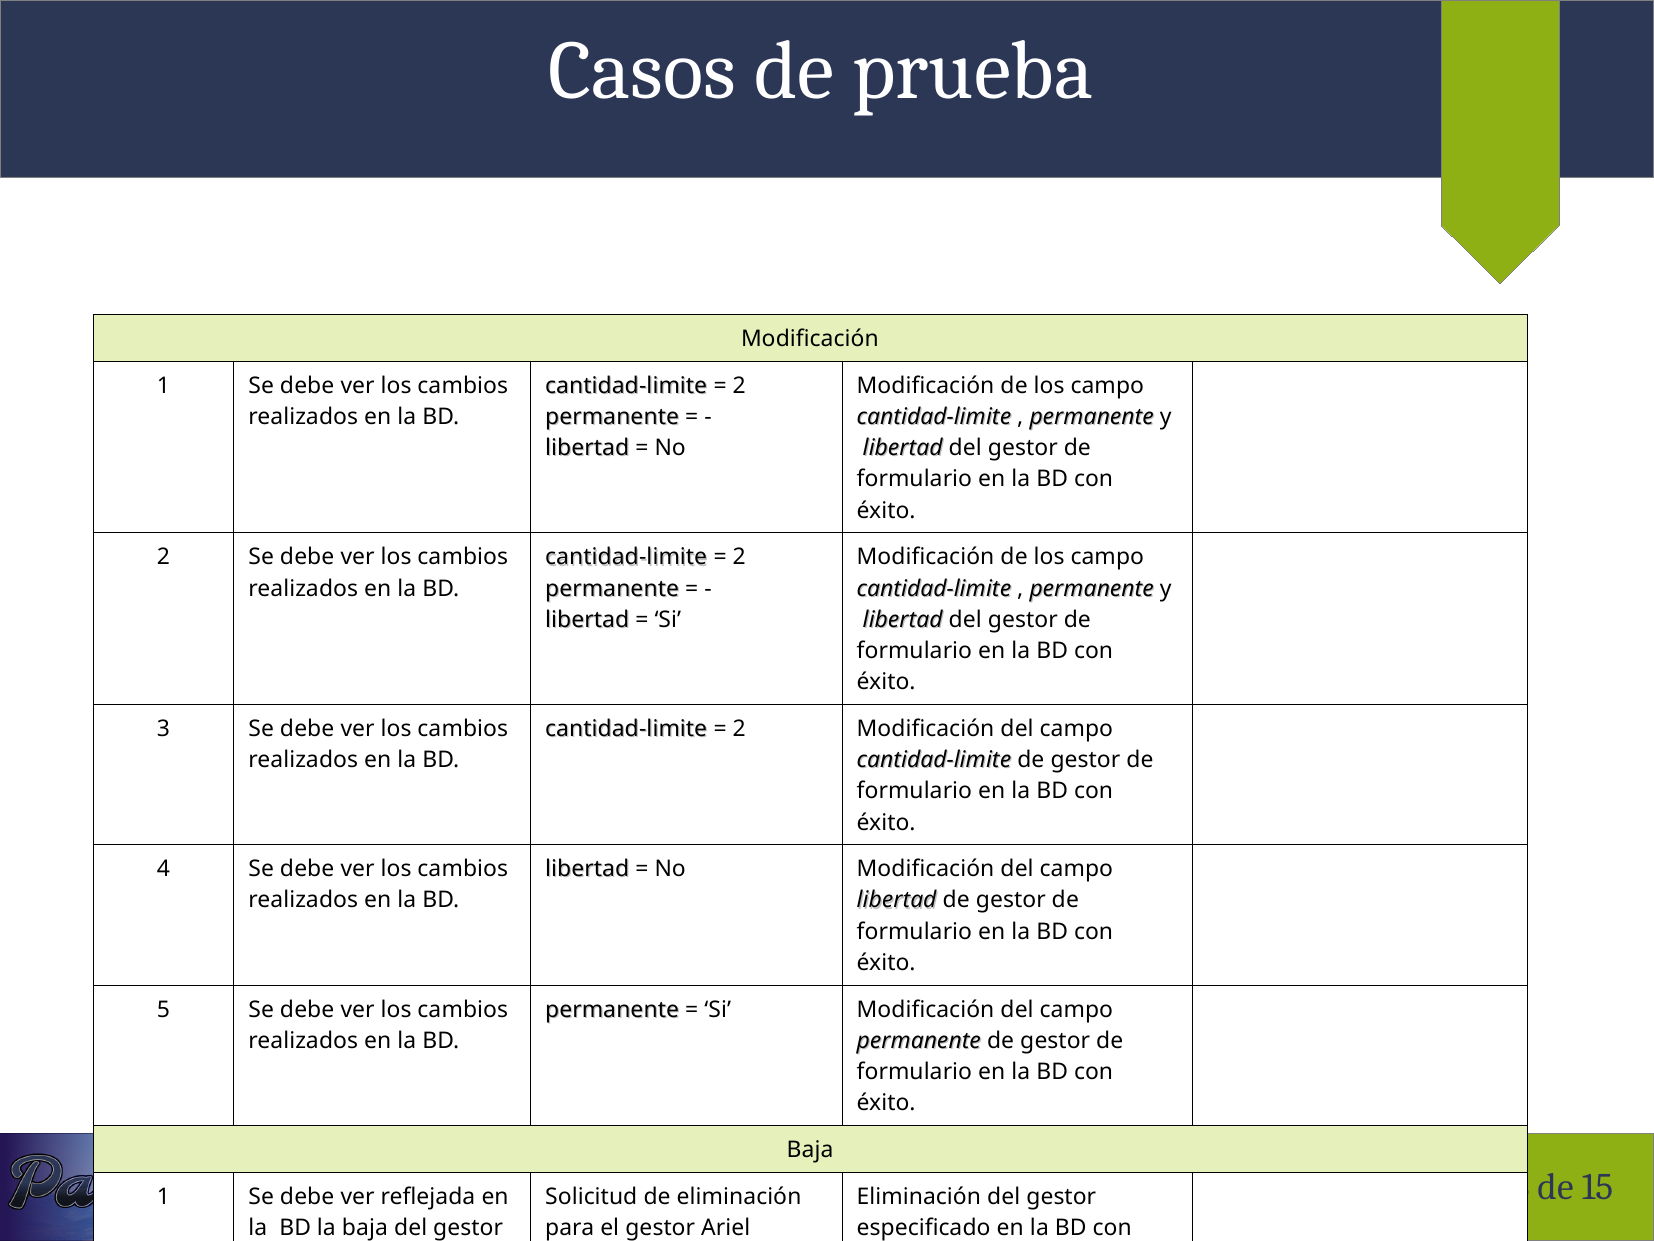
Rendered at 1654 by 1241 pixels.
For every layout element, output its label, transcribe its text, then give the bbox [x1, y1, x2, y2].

table_cell Modificación de los campo cantidad-limite , permanente y libertad del gestor de formulario en la BD con éxito. [843, 533, 1192, 704]
table_cell cantidad-limite = 2 permanente = - libertad = No [531, 362, 842, 532]
table_cell [1193, 1173, 1527, 1241]
table_cell Solicitud de eliminación para el gestor Ariel Machini [531, 1173, 842, 1241]
text_box Casos de prueba [342, 15, 1300, 130]
table_cell libertad = No [531, 845, 842, 985]
table_cell Modificación del campo cantidad-limite de gestor de formulario en la BD con éxito. [843, 705, 1192, 844]
table_cell [1193, 845, 1527, 985]
table_cell cantidad-limite = 2 [531, 705, 842, 844]
text_box <number> de 15 [1528, 1158, 1654, 1241]
table_header Modificación [94, 315, 1527, 361]
table_cell 1 [94, 362, 233, 532]
table_cell Modificación de los campo cantidad-limite , permanente y libertad del gestor de formulario en la BD con éxito. [843, 362, 1192, 532]
table_cell Se debe ver los cambios realizados en la BD. [234, 986, 530, 1125]
table_cell 4 [94, 845, 233, 985]
table_cell 5 [94, 986, 233, 1125]
table_cell [1193, 533, 1527, 704]
table_cell Se debe ver los cambios realizados en la BD. [234, 533, 530, 704]
text_box [0, 0, 1654, 284]
table_cell 1 [94, 1173, 233, 1241]
table_cell 2 [94, 533, 233, 704]
table_cell Eliminación del gestor especificado en la BD con éxito. [843, 1173, 1192, 1241]
table_cell permanente = ‘Si’ [531, 986, 842, 1125]
table_cell Se debe ver reflejada en la BD la baja del gestor de formularios. [234, 1173, 530, 1241]
table_cell Se debe ver los cambios realizados en la BD. [234, 362, 530, 532]
table_cell Baja [94, 1126, 1527, 1172]
table_cell [1193, 362, 1527, 532]
table_cell cantidad-limite = 2 permanente = - libertad = ‘Si’ [531, 533, 842, 704]
picture [0, 1133, 93, 1241]
table_cell Modificación del campo permanente de gestor de formulario en la BD con éxito. [843, 986, 1192, 1125]
table_cell Se debe ver los cambios realizados en la BD. [234, 705, 530, 844]
text_box [1528, 1133, 1654, 1158]
table_cell 3 [94, 705, 233, 844]
table_cell Se debe ver los cambios realizados en la BD. [234, 845, 530, 985]
table_cell Modificación del campo libertad de gestor de formulario en la BD con éxito. [843, 845, 1192, 985]
table_cell [1193, 986, 1527, 1125]
table_cell [1193, 705, 1527, 844]
